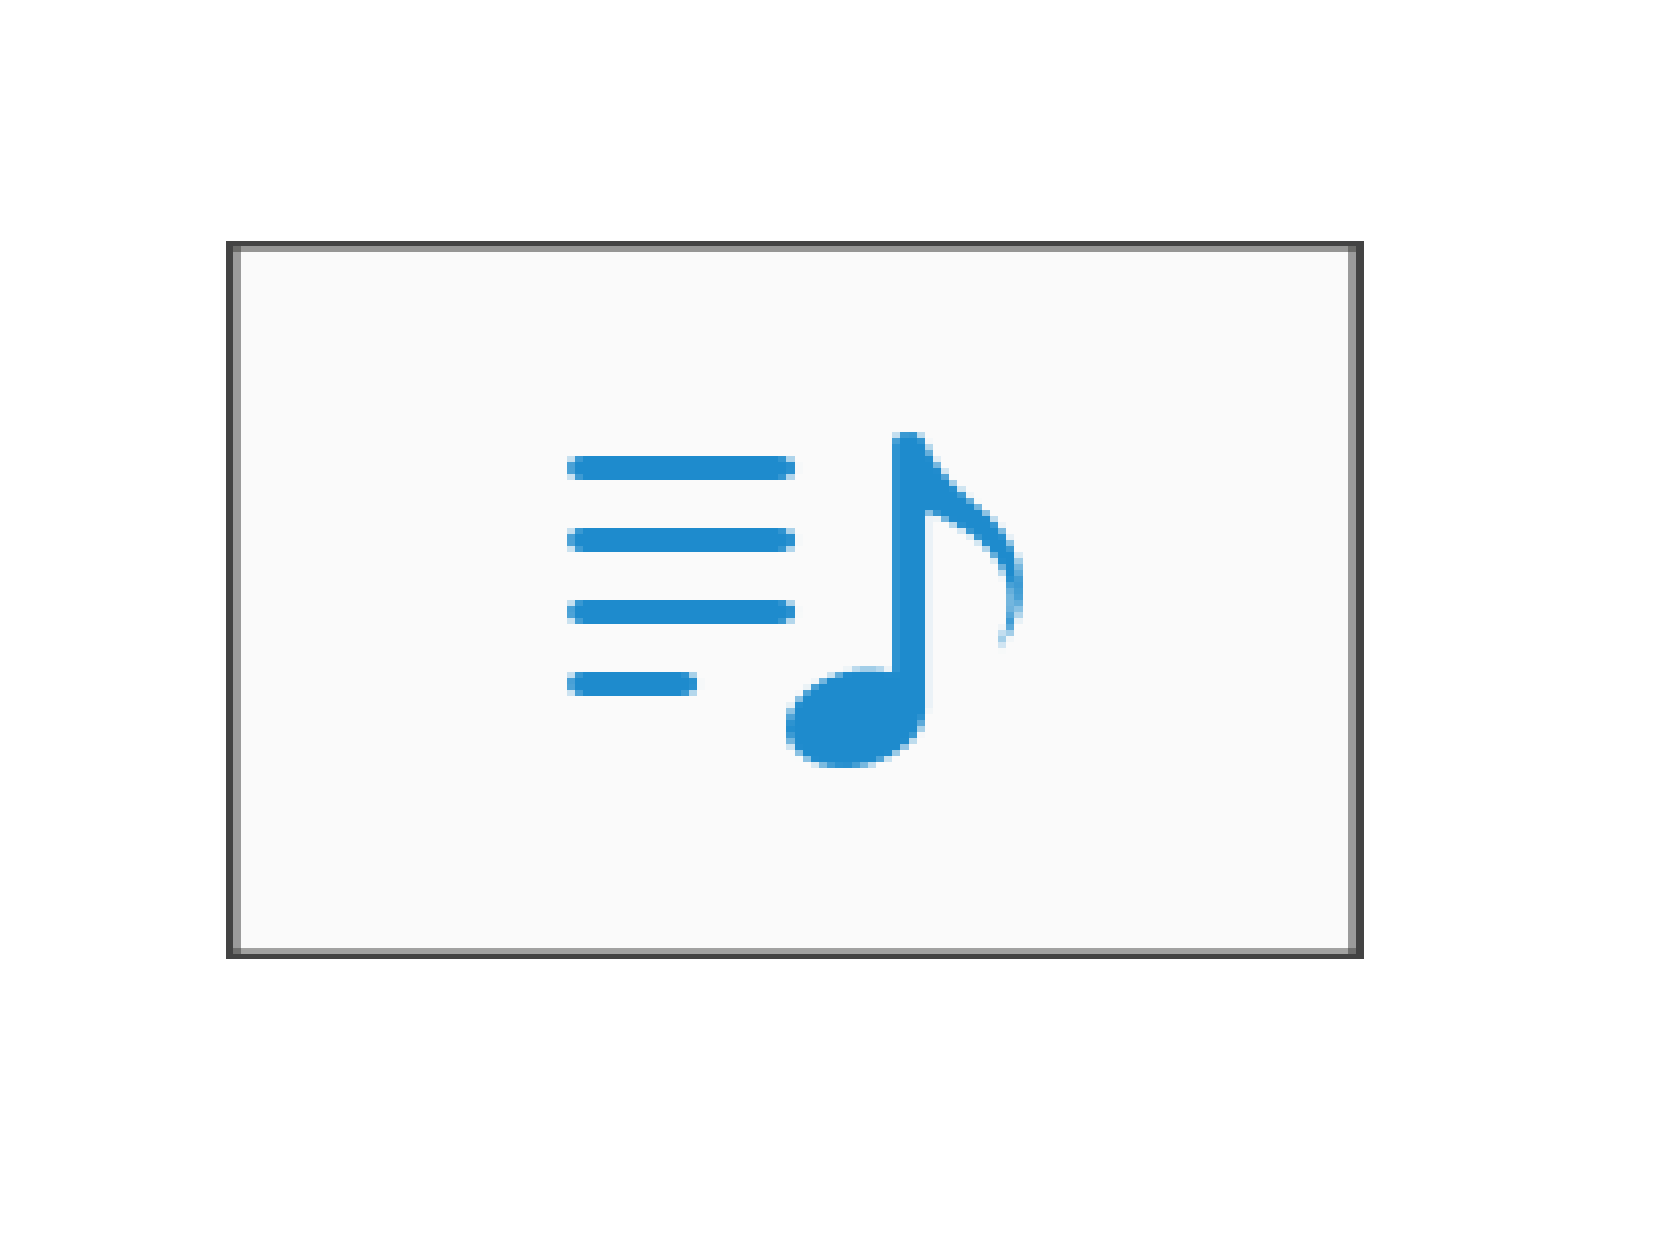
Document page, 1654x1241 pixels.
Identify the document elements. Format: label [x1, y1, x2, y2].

text_box [225, 240, 1366, 961]
